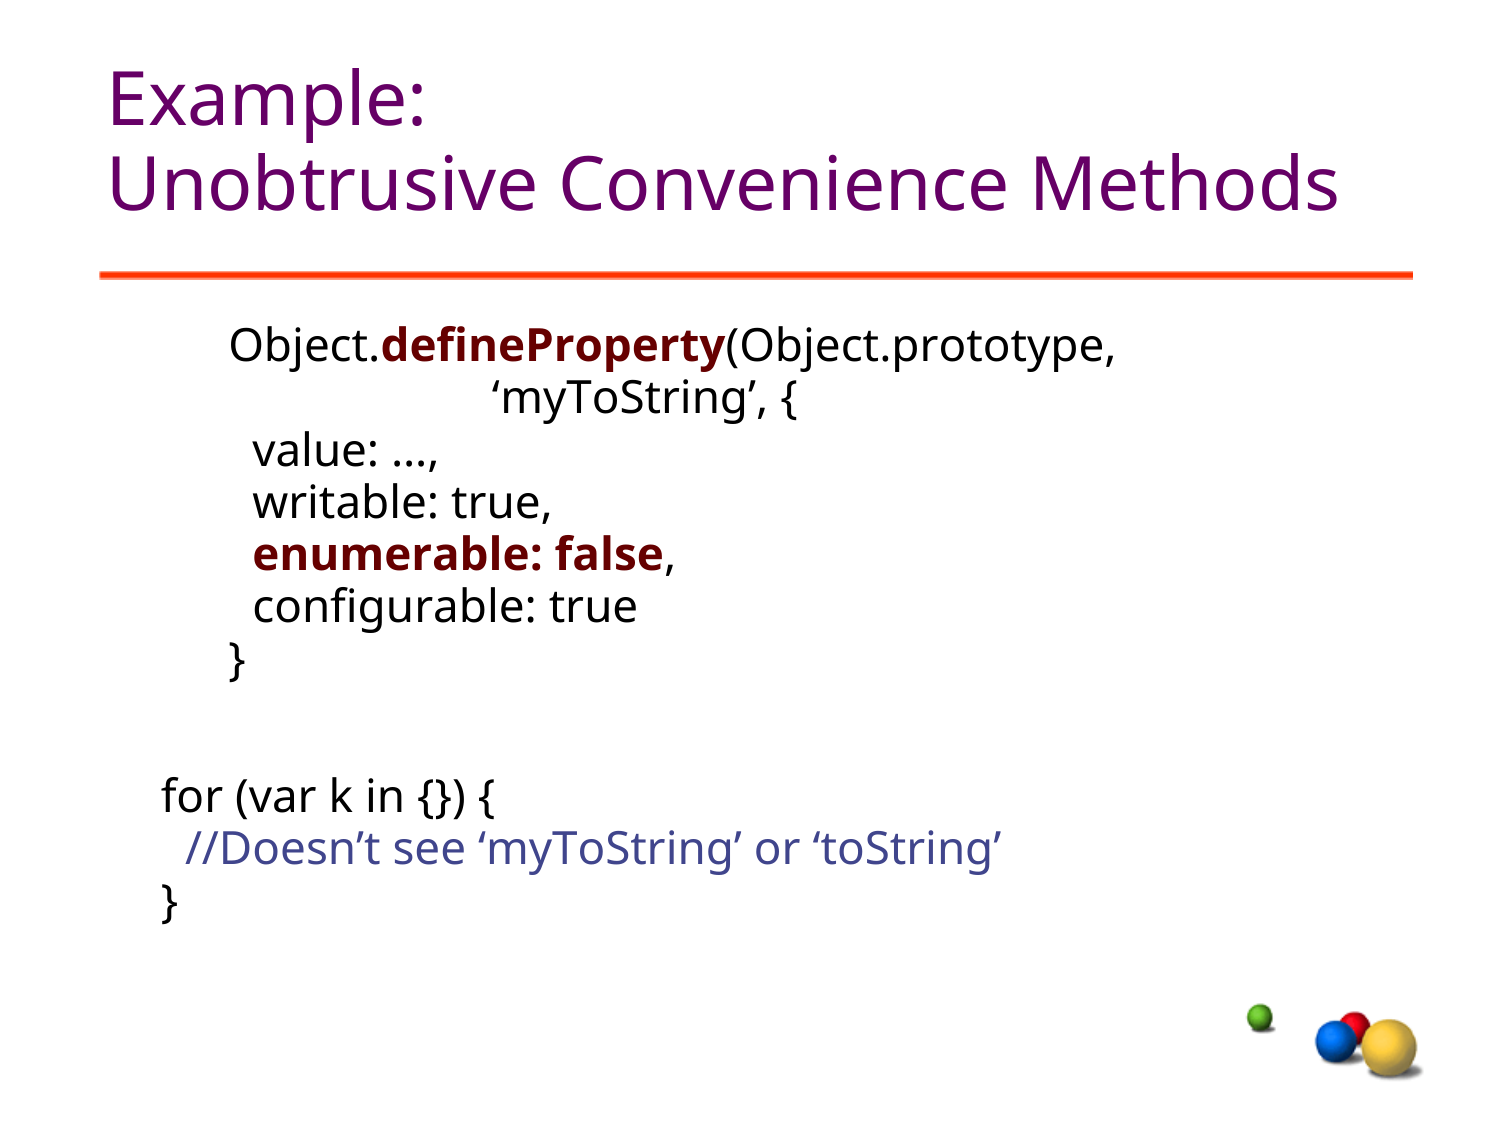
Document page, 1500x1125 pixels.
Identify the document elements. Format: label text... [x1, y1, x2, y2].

picture [1224, 999, 1449, 1083]
title Example: Unobtrusive Convenience Methods [106, 57, 1369, 231]
subtitle Object.defineProperty(Object.prototype, ‘myToString’, { value: …, writable: true, enumerable: false, configurable: true } for (var k in {}) { //Doesn’t see ‘myToString’ or ‘toString’ } [144, 320, 1407, 998]
picture [99, 271, 1413, 280]
